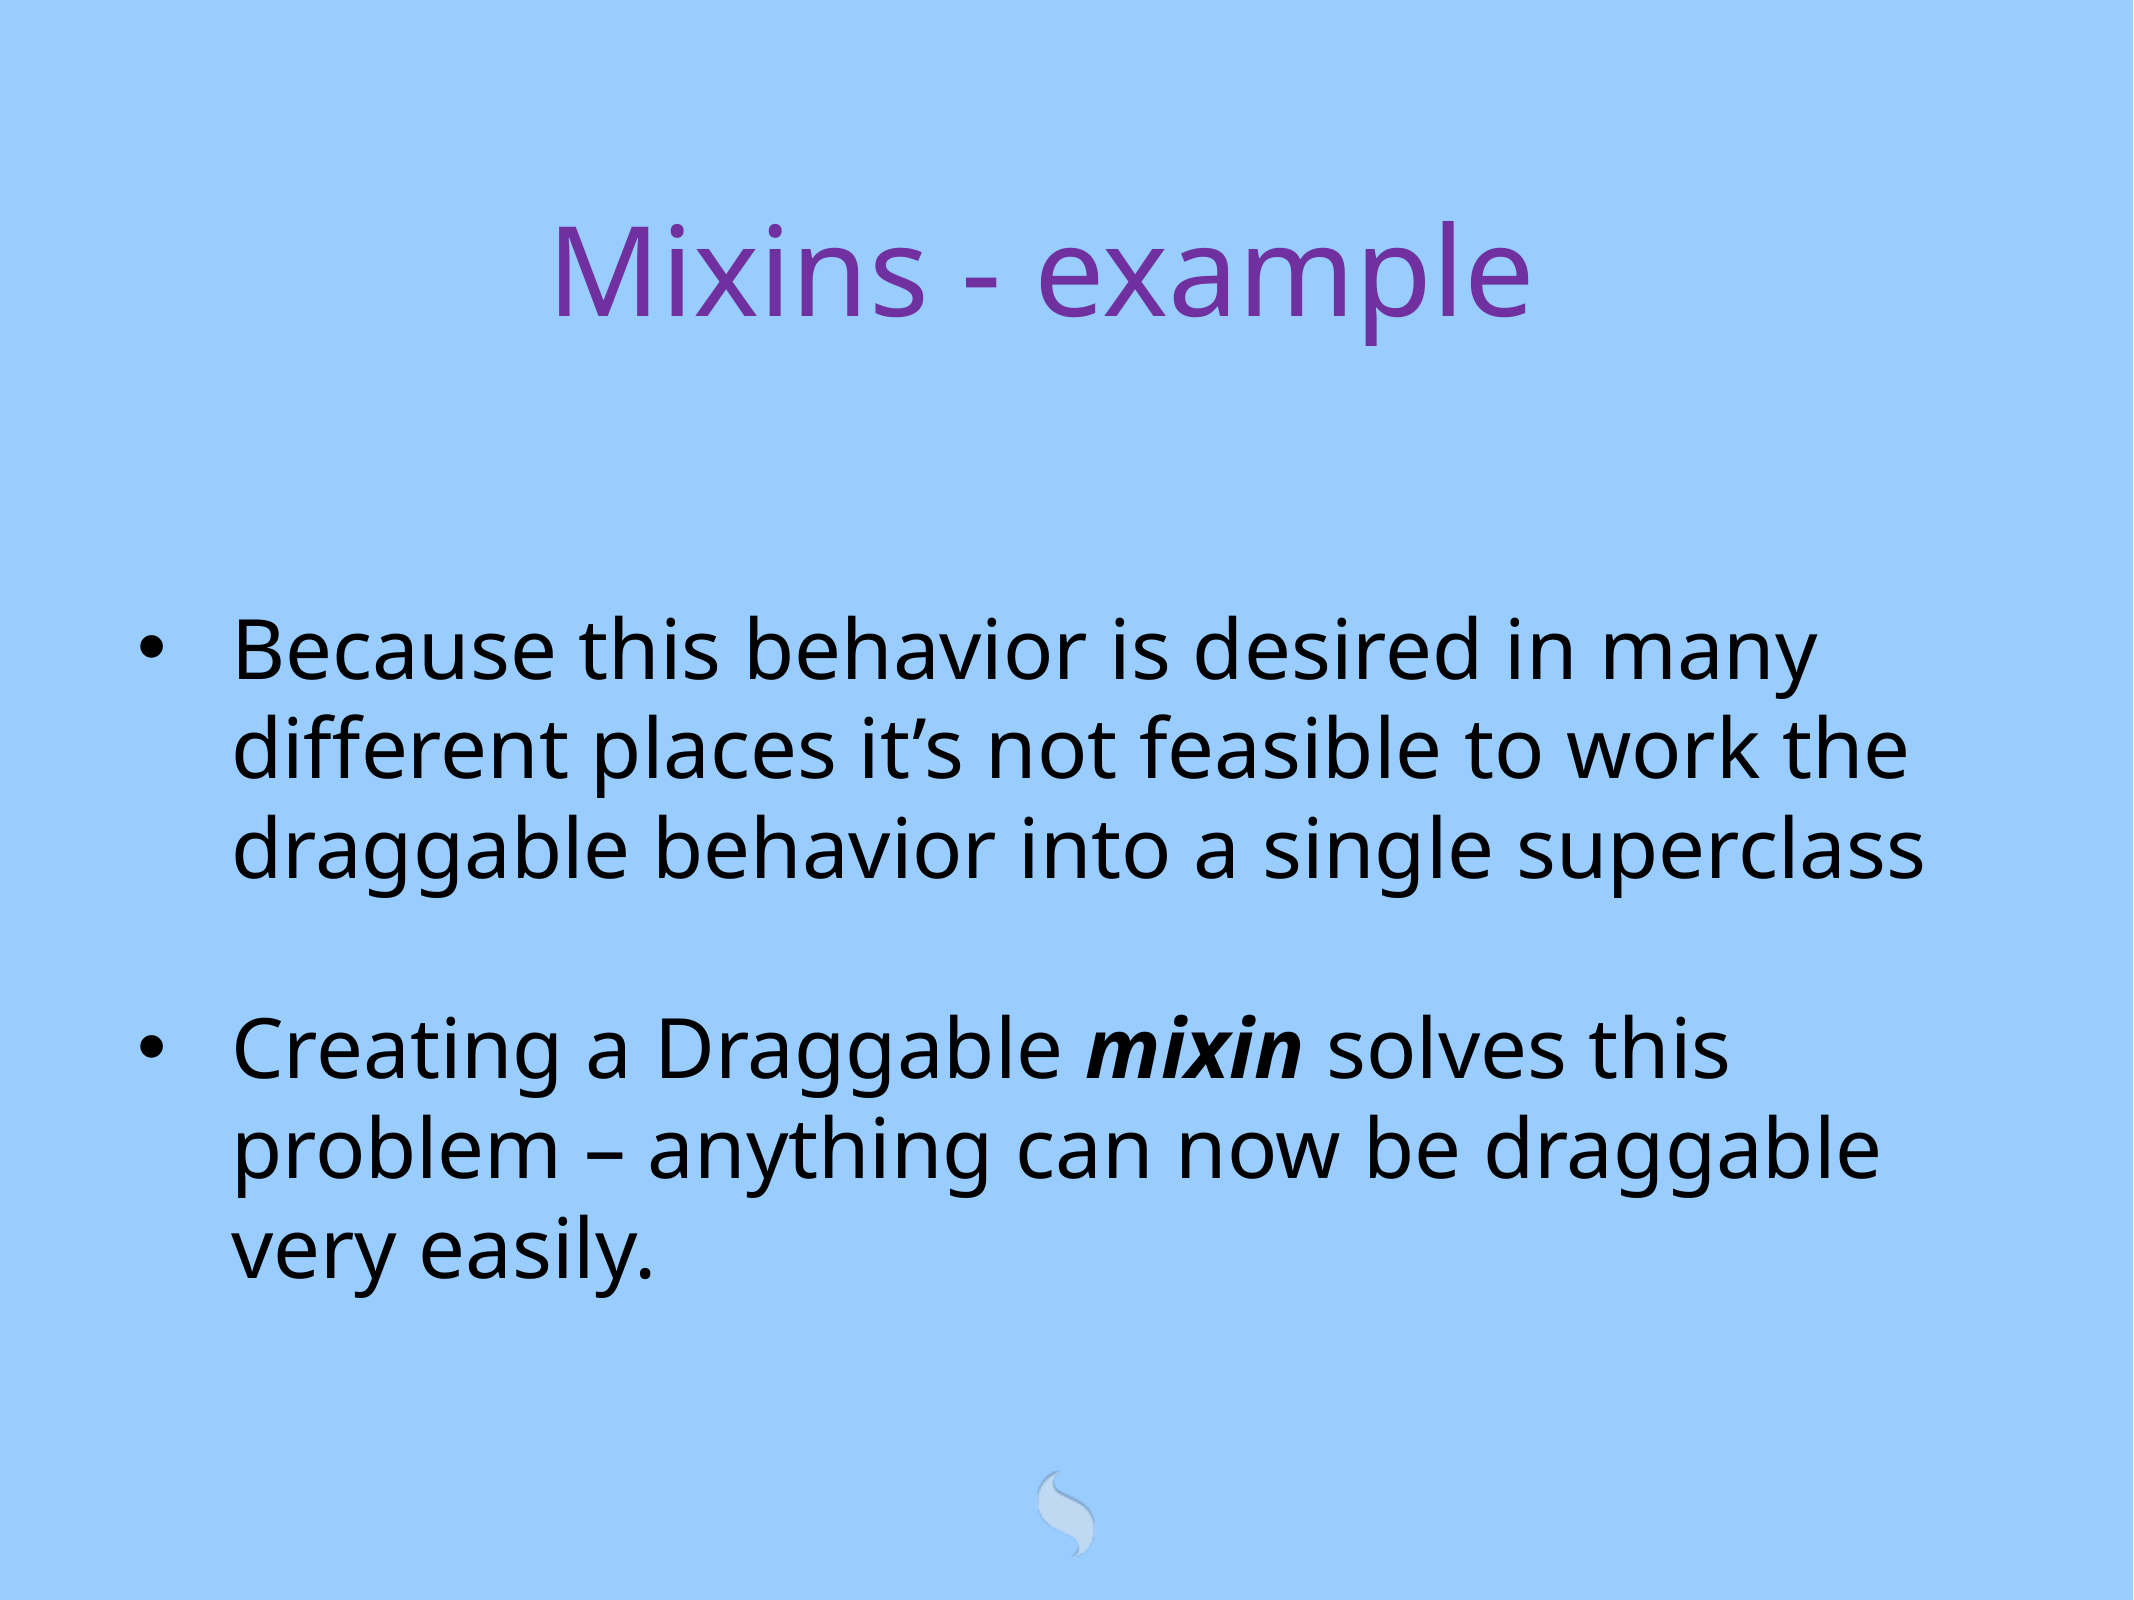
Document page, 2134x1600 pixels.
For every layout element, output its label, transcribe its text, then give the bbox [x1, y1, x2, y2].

text_box Because this behavior is desired in many different places it’s not feasible to work the draggable behavior into a single superclass Creating a Draggable mixin solves this problem – anything can now be draggable very easily. [129, 487, 2030, 1483]
picture [1035, 1483, 1098, 1561]
text_box Mixins - example [116, 112, 1967, 350]
